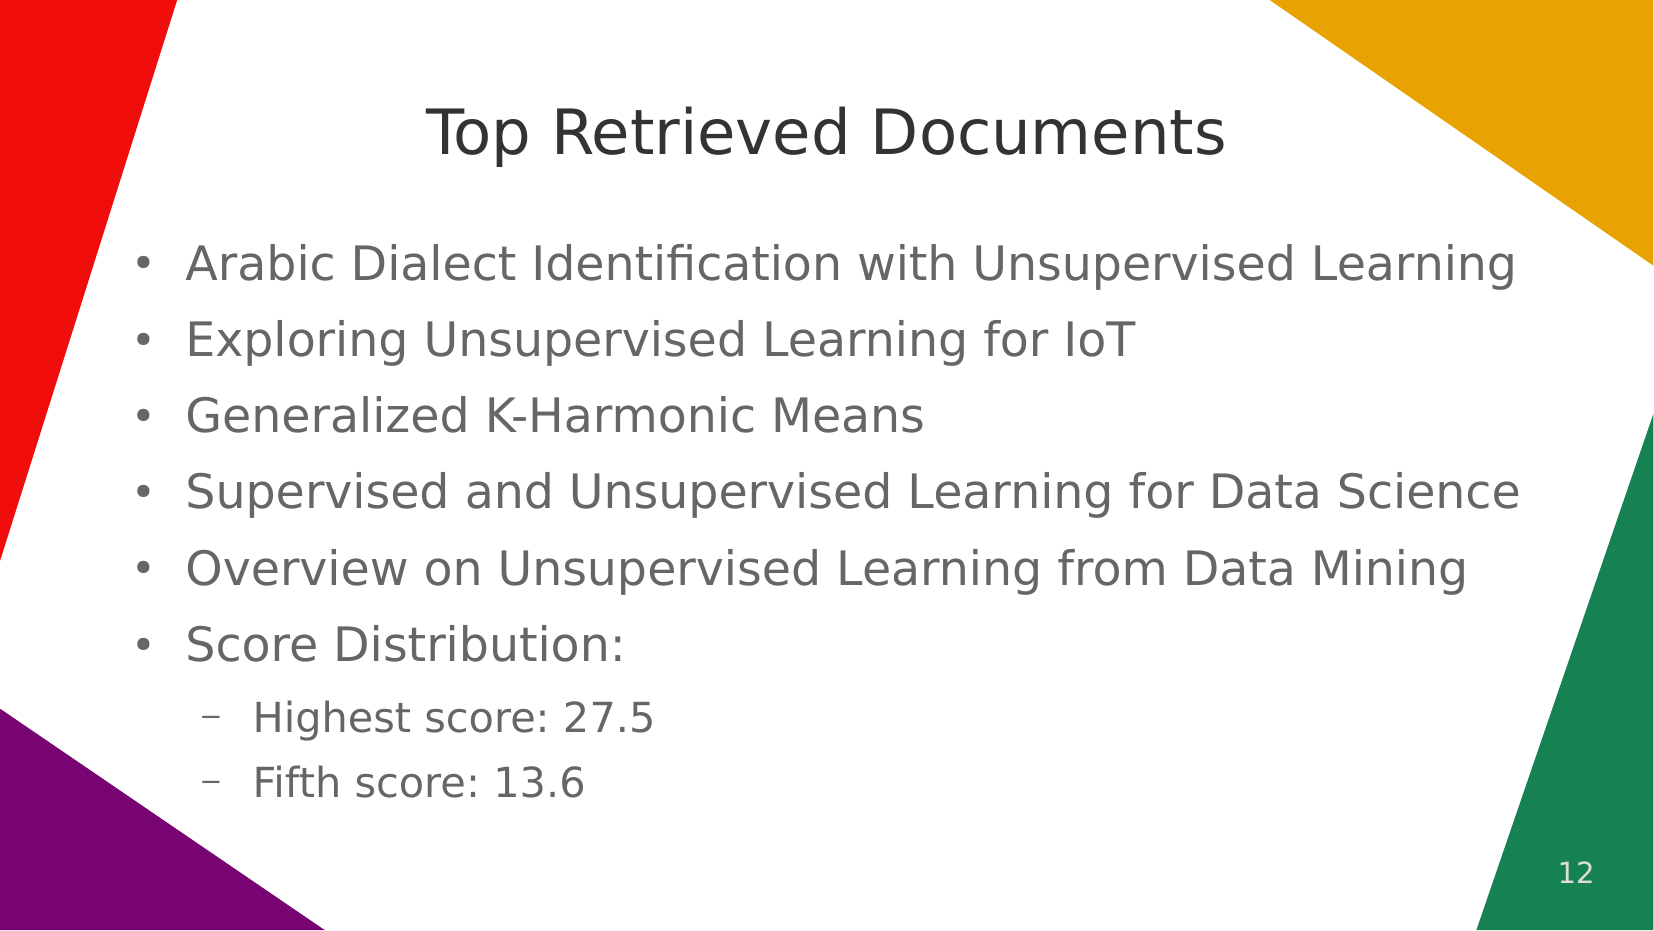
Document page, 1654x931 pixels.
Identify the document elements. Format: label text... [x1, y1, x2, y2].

title Top Retrieved Documents [118, 59, 1536, 207]
list Arabic Dialect Identification with Unsupervised Learning Exploring Unsupervised Learning for IoT Generalized K-Harmonic Means Supervised and Unsupervised Learning for Data Science Overview on Unsupervised Learning from Data Mining Score Distribution: Highest score: 27.5 Fifth score: 13.6 [118, 236, 1536, 827]
